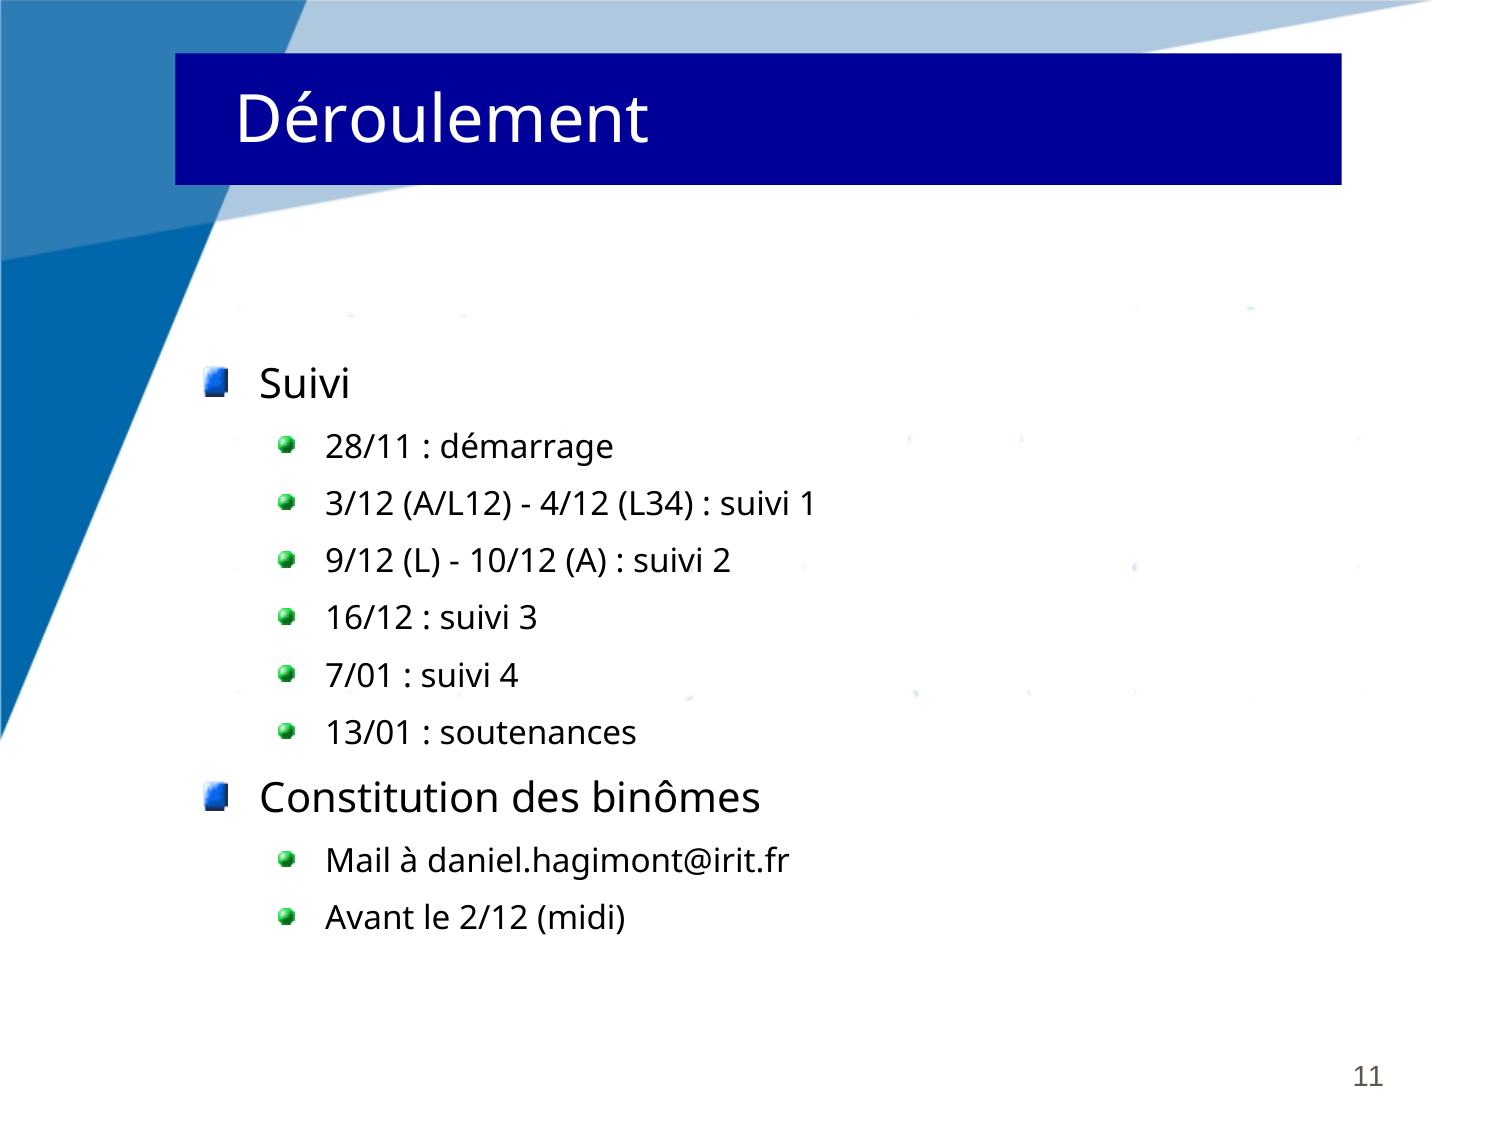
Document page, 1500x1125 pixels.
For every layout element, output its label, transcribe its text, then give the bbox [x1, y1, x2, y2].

picture [0, 0, 1500, 842]
list Suivi 28/11 : démarrage 3/12 (A/L12) - 4/12 (L34) : suivi 1 9/12 (L) - 10/12 (A) : suivi 2 16/12 : suivi 3 7/01 : suivi 4 13/01 : soutenances Constitution des binômes Mail à daniel.hagimont@irit.fr Avant le 2/12 (midi) [203, 353, 1415, 1007]
title Déroulement [175, 53, 1342, 185]
